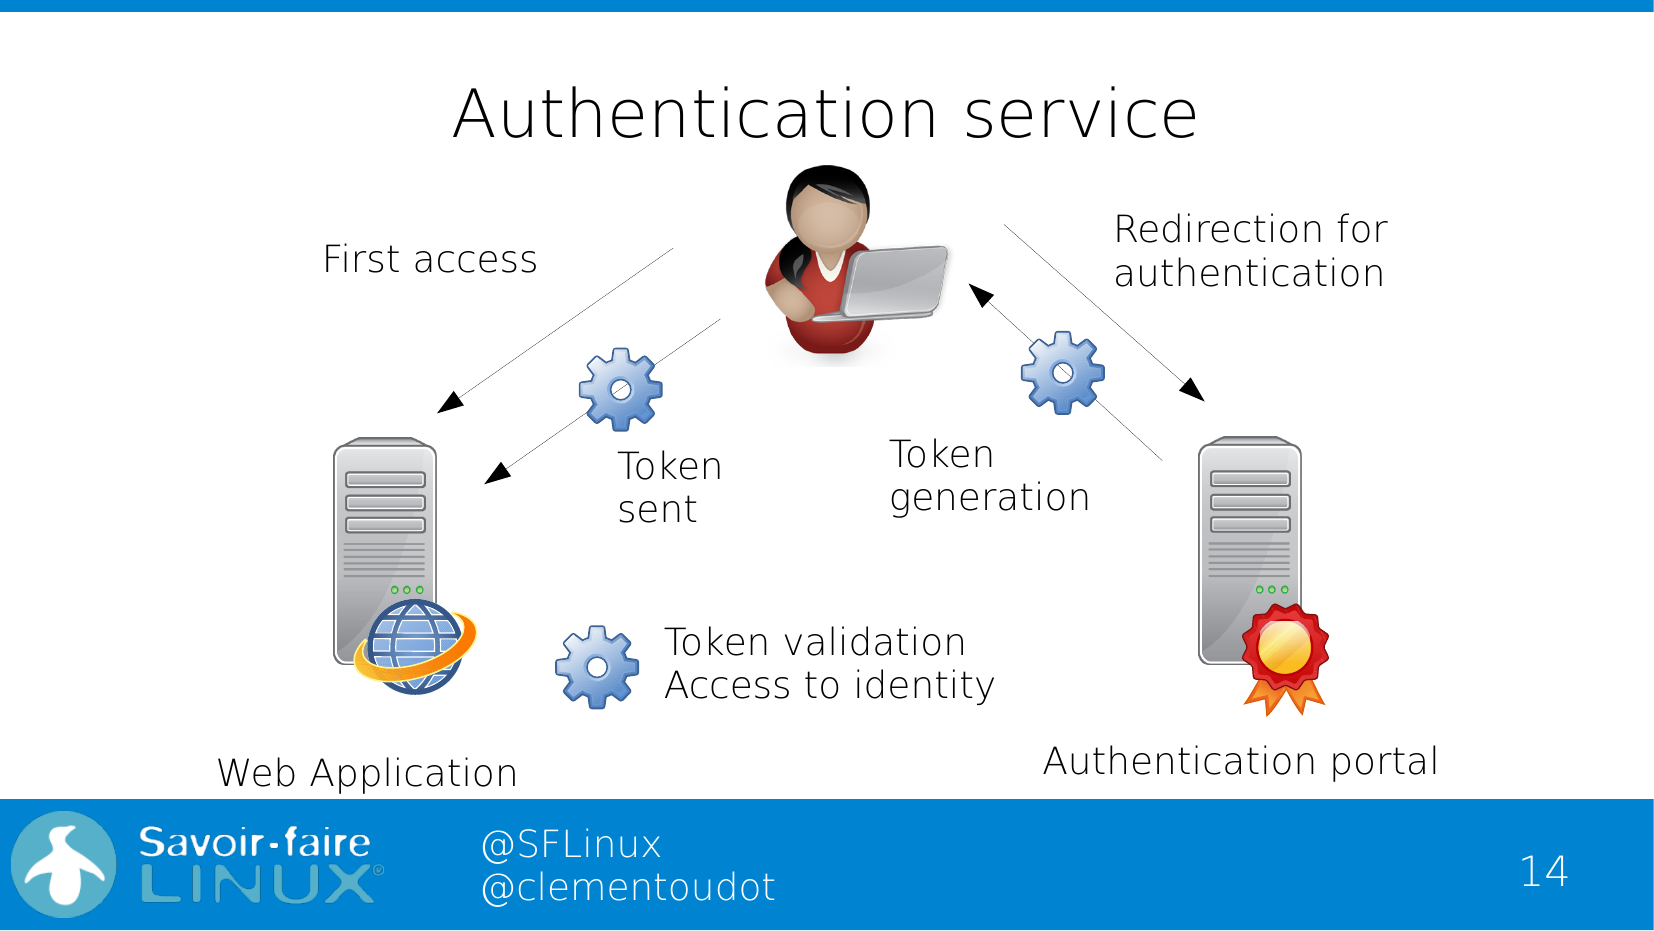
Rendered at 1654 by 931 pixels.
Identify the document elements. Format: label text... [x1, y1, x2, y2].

picture [1009, 318, 1117, 425]
text_box Authentication portal [1027, 732, 1524, 792]
picture [566, 335, 675, 443]
text_box Token validation Access to identity [648, 613, 1181, 721]
text_box Web Application [200, 744, 535, 803]
picture [748, 193, 957, 367]
text_box Token sent [602, 437, 792, 556]
text_box Redirection for authentication [1098, 200, 1453, 308]
picture [543, 613, 648, 721]
picture [1198, 436, 1347, 721]
text_box First access [307, 230, 601, 290]
title Authentication service [82, 37, 1571, 193]
picture [333, 437, 482, 709]
picture [11, 811, 384, 918]
text_box Token generation [874, 425, 1146, 532]
